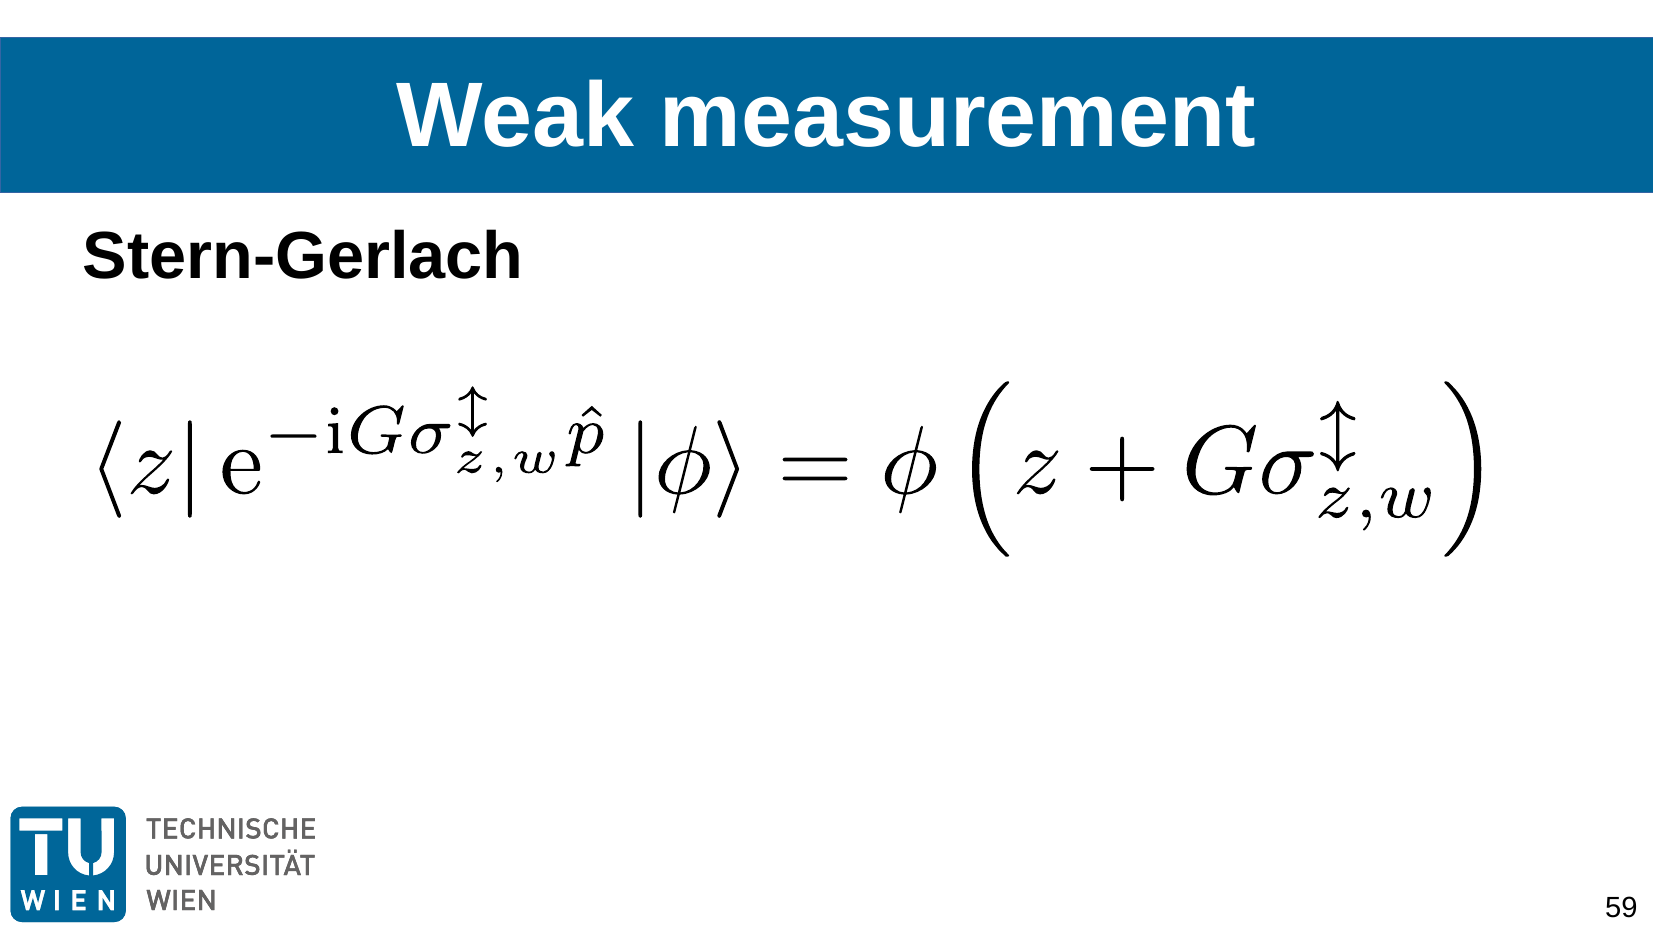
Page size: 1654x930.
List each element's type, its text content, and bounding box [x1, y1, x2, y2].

title Weak measurement [0, 37, 1653, 193]
picture [86, 344, 1516, 570]
list Stern-Gerlach [82, 217, 1571, 301]
